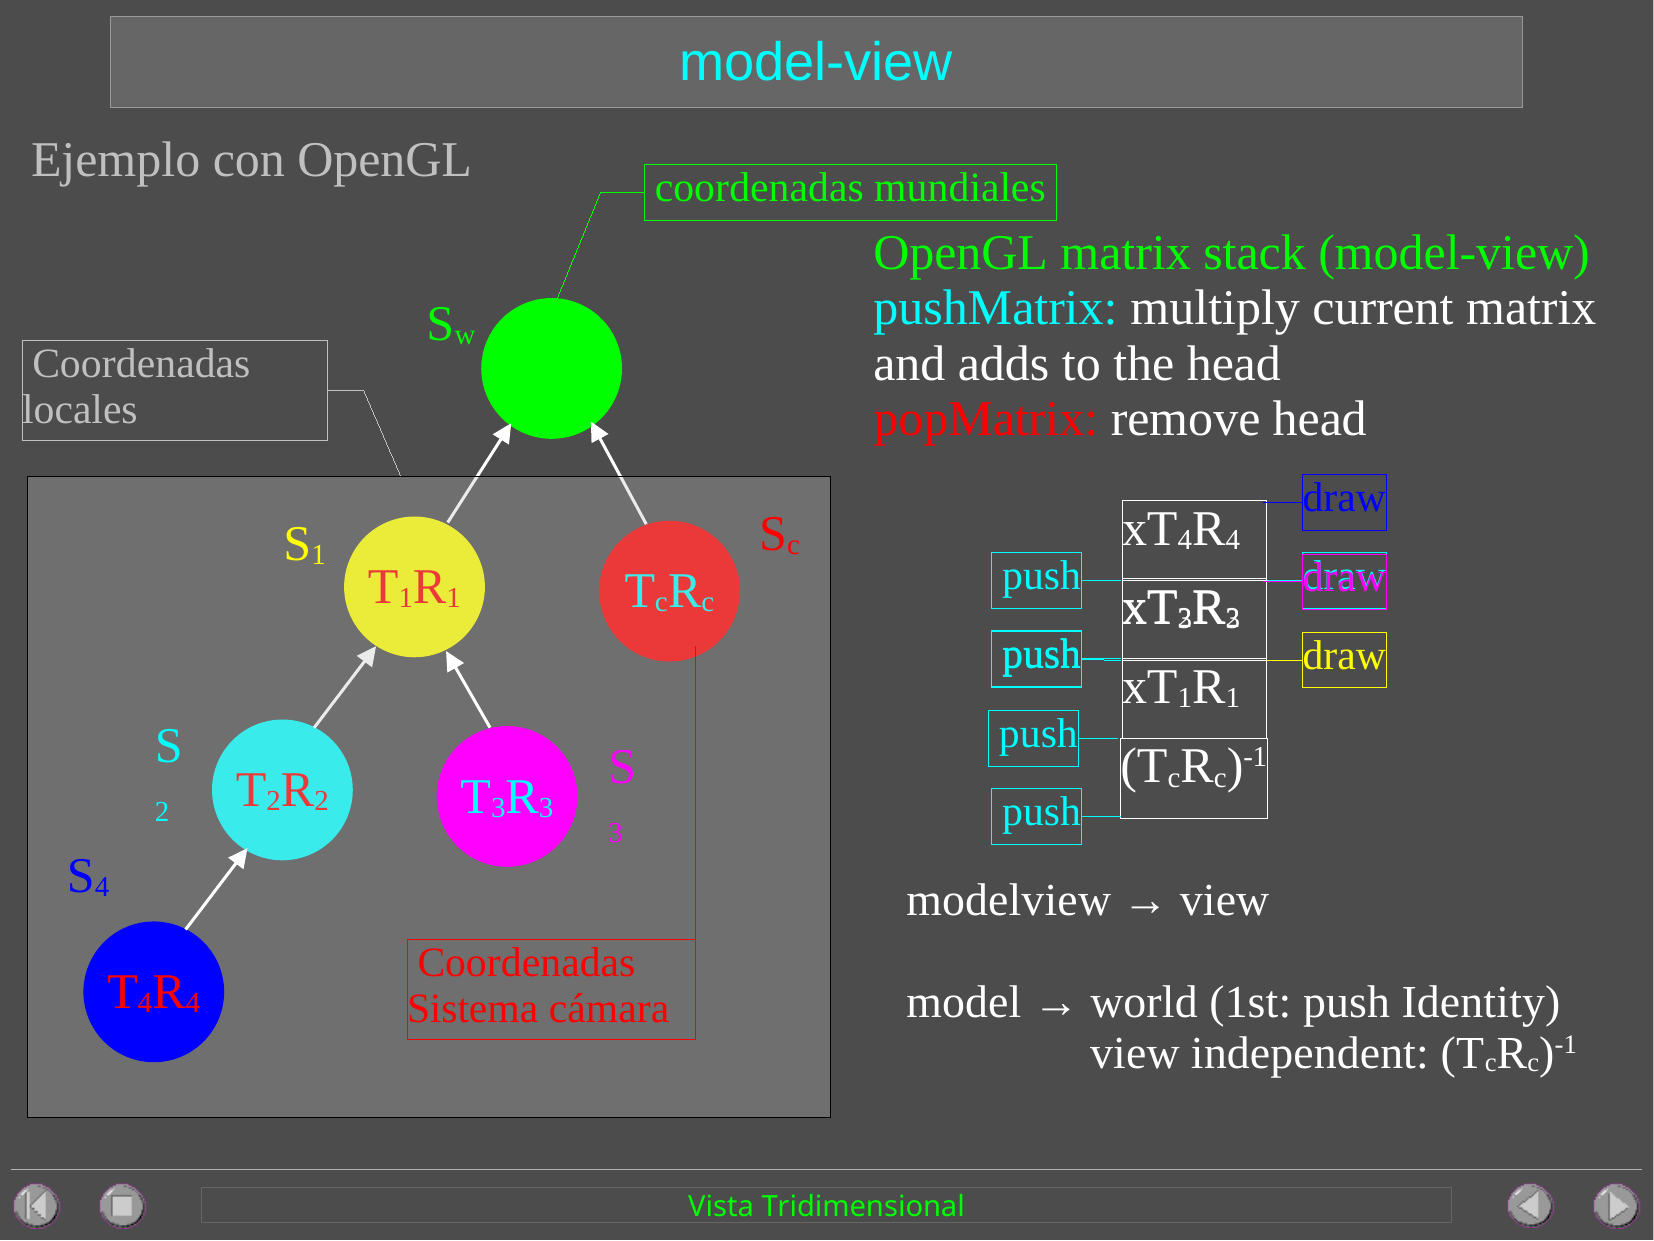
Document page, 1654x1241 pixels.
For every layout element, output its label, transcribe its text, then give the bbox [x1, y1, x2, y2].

text_box OpenGL matrix stack (model-view) pushMatrix: multiply current matrix and adds to the head popMatrix: remove head [873, 224, 1598, 465]
text_box draw [1302, 632, 1387, 688]
text_box S2 [154, 717, 198, 793]
text_box draw [1302, 554, 1387, 610]
text_box T4R4 [83, 921, 225, 1063]
text_box S1 [283, 516, 326, 772]
text_box Coordenadas Sistema cámara [407, 939, 696, 1040]
text_box push [991, 788, 1082, 845]
picture [1591, 1181, 1642, 1232]
text_box [481, 298, 623, 439]
text_box draw [1302, 474, 1387, 531]
text_box Sc [759, 506, 802, 582]
text_box xT4R4 [1122, 500, 1267, 580]
title model-view [110, 16, 1523, 108]
text_box (TcRc)-1 [1120, 738, 1268, 819]
text_box S3 [608, 738, 651, 815]
picture [97, 1181, 148, 1232]
text_box xT3R3 [1122, 580, 1267, 661]
text_box Ejemplo con OpenGL [31, 131, 1057, 192]
text_box push [991, 552, 1082, 609]
picture [1505, 1181, 1556, 1231]
text_box T3R3 [436, 726, 578, 867]
picture [11, 1181, 62, 1232]
text_box xT1R1 [1122, 661, 1267, 739]
text_box coordenadas mundiales [644, 164, 1057, 221]
text_box push [988, 710, 1079, 767]
text_box Sw [426, 296, 476, 372]
text_box modelview → view model → world (1st: push Identity) view independent: (TcRc)-1 [906, 874, 1612, 1126]
text_box S4 [66, 848, 110, 924]
text_box push [991, 631, 1082, 688]
text_box [27, 476, 831, 1118]
text_box Coordenadas locales [22, 340, 328, 441]
